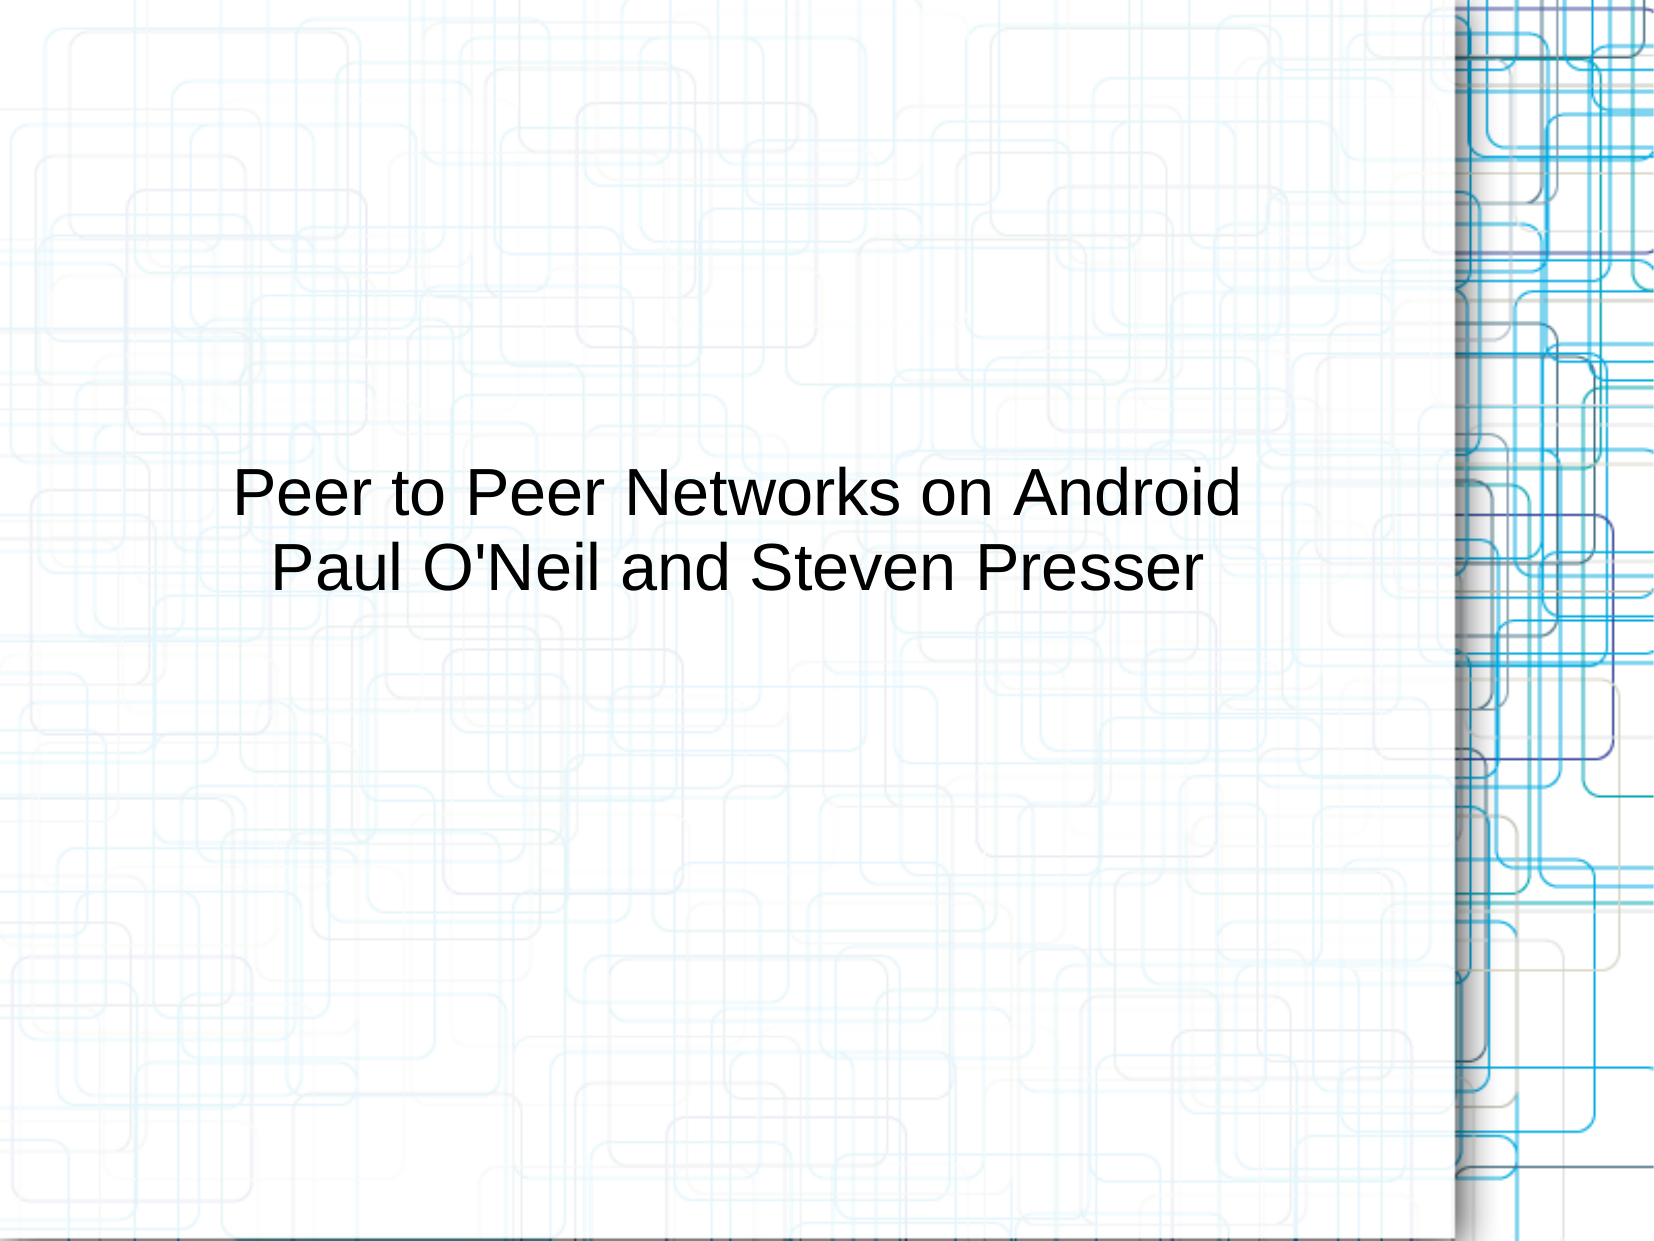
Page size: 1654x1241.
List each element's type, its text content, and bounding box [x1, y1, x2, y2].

subtitle Peer to Peer Networks on Android Paul O'Neil and Steven Presser [59, 49, 1418, 1010]
picture [0, 0, 1654, 1241]
